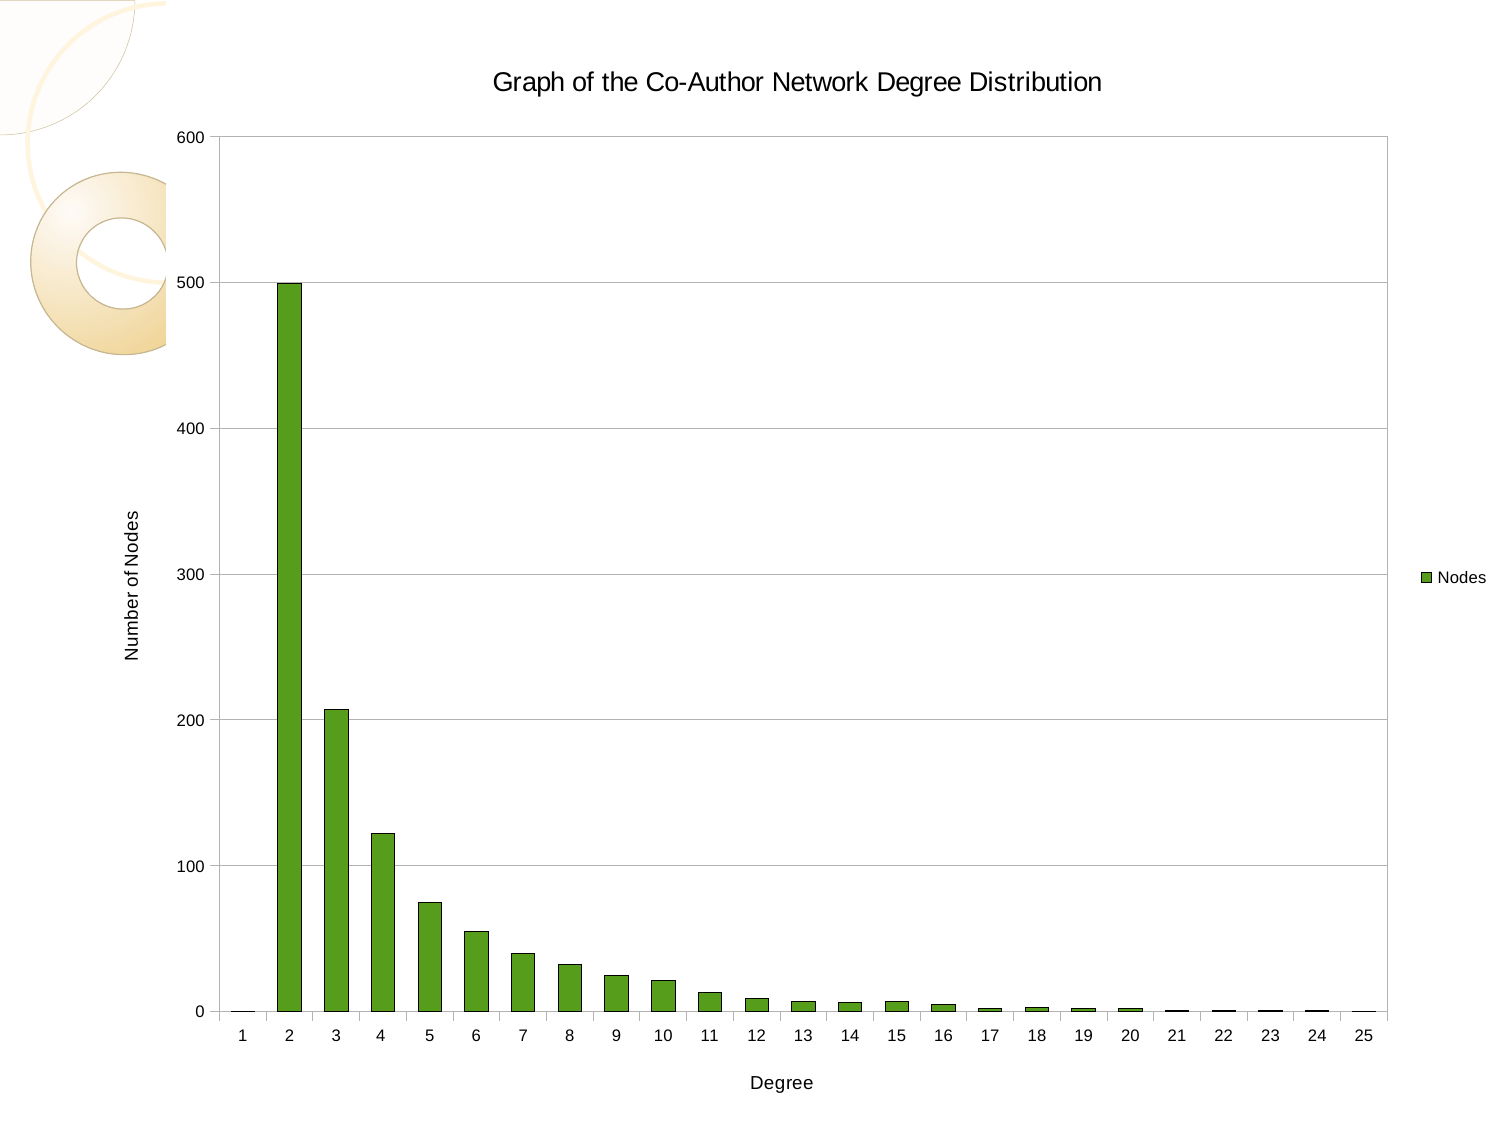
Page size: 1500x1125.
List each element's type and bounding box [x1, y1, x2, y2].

chart [88, 29, 1500, 1125]
